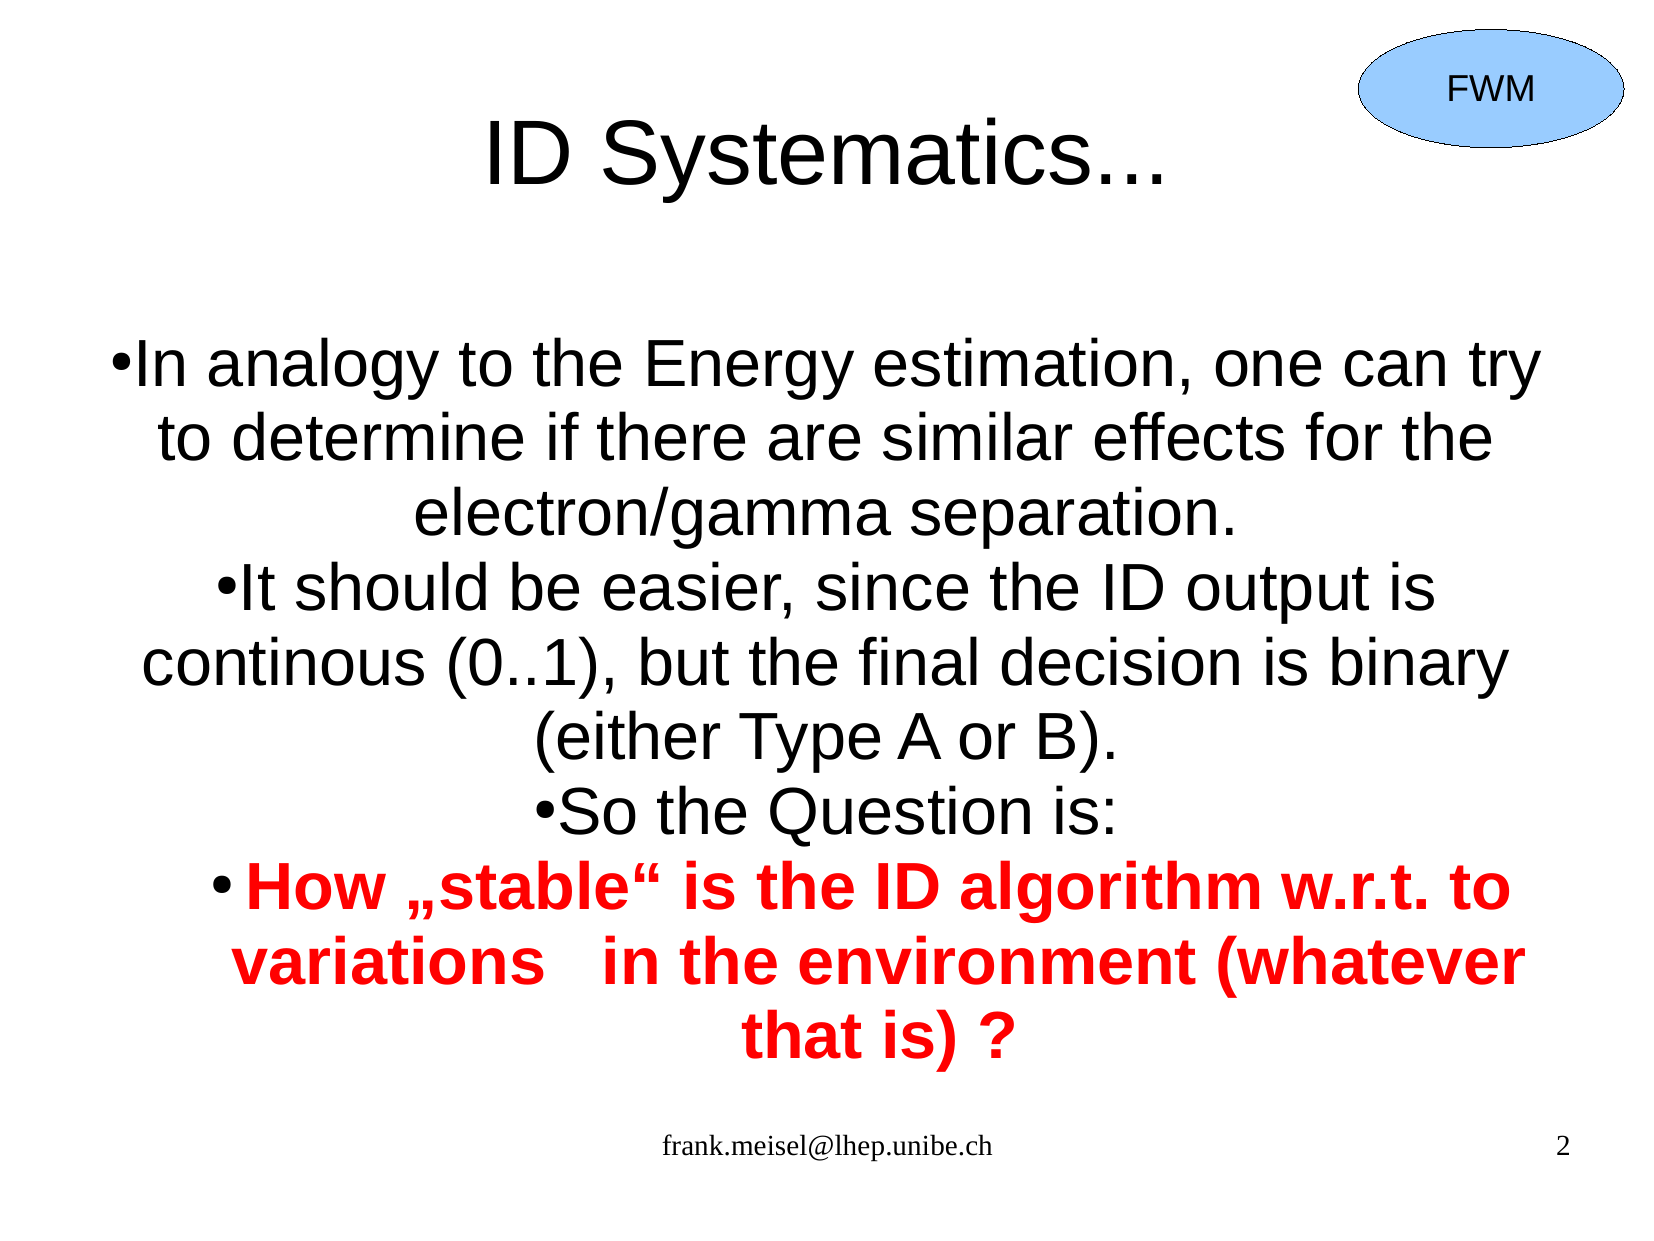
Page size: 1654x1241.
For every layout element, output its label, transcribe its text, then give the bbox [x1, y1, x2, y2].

subtitle In analogy to the Energy estimation, one can try to determine if there are similar effects for the electron/gamma separation. It should be easier, since the ID output is continous (0..1), but the final decision is binary (either Type A or B). So the Question is: How „stable“ is the ID algorithm w.r.t. to variations in the environment (whatever that is) ? [82, 290, 1571, 1109]
text_box FWM [1358, 29, 1625, 148]
title ID Systematics... [82, 49, 1571, 257]
